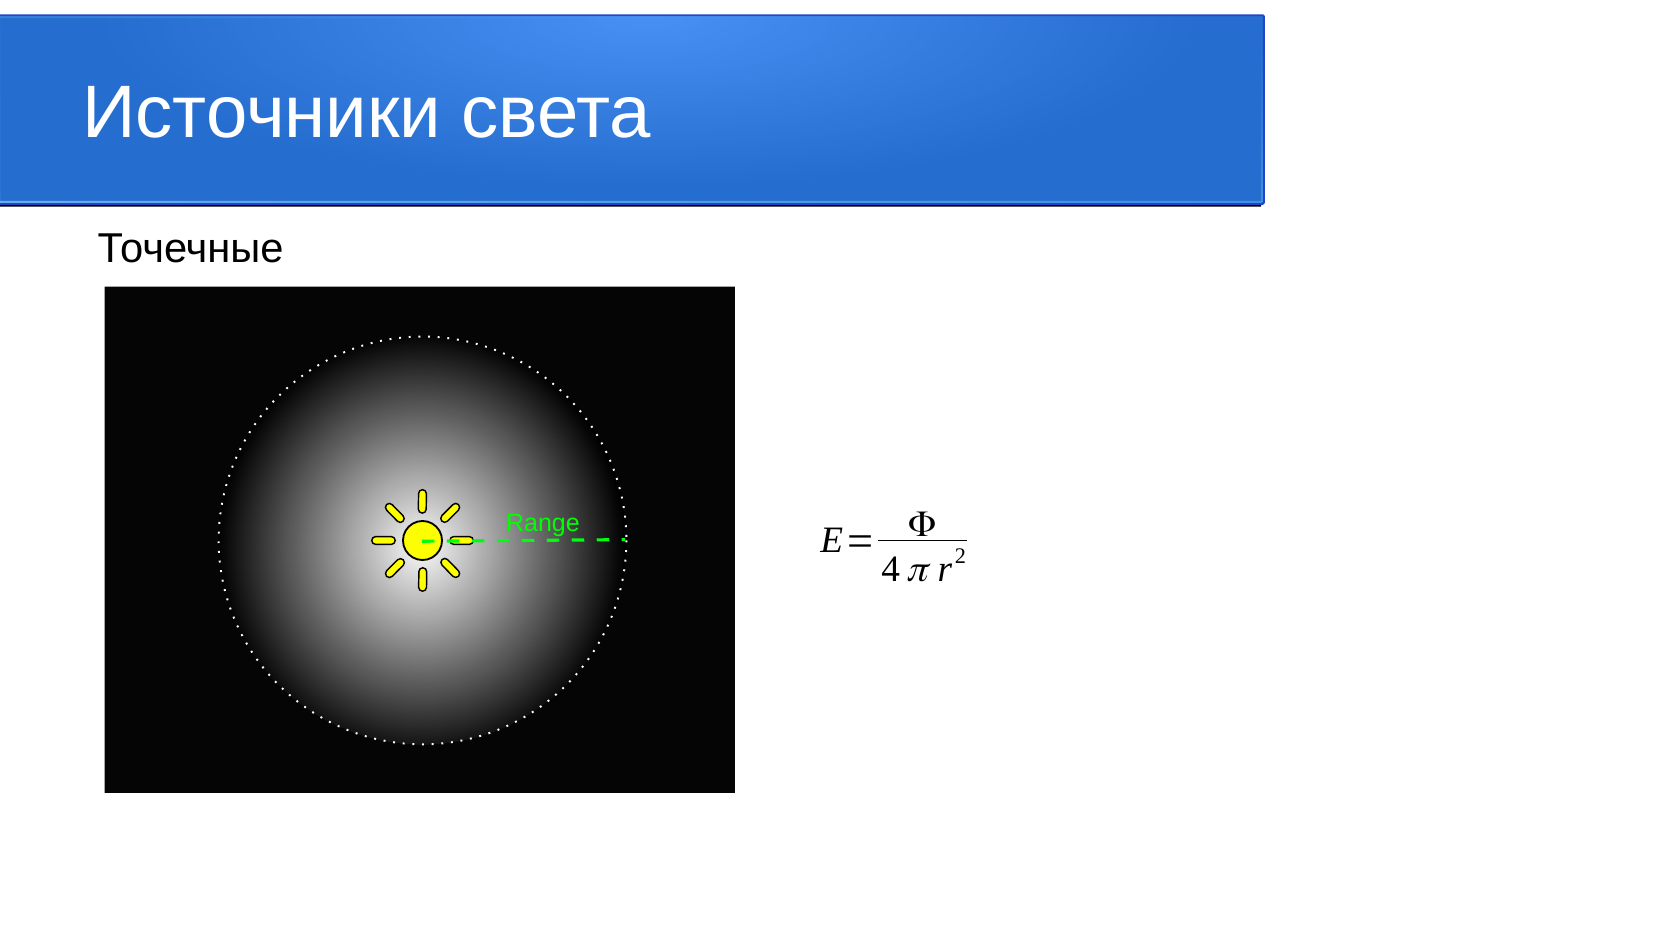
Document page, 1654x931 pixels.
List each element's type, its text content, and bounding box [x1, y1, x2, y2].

chart [812, 510, 976, 591]
subtitle Точечные [82, 224, 1571, 764]
title Источники света [82, 35, 1235, 189]
picture [104, 285, 736, 793]
